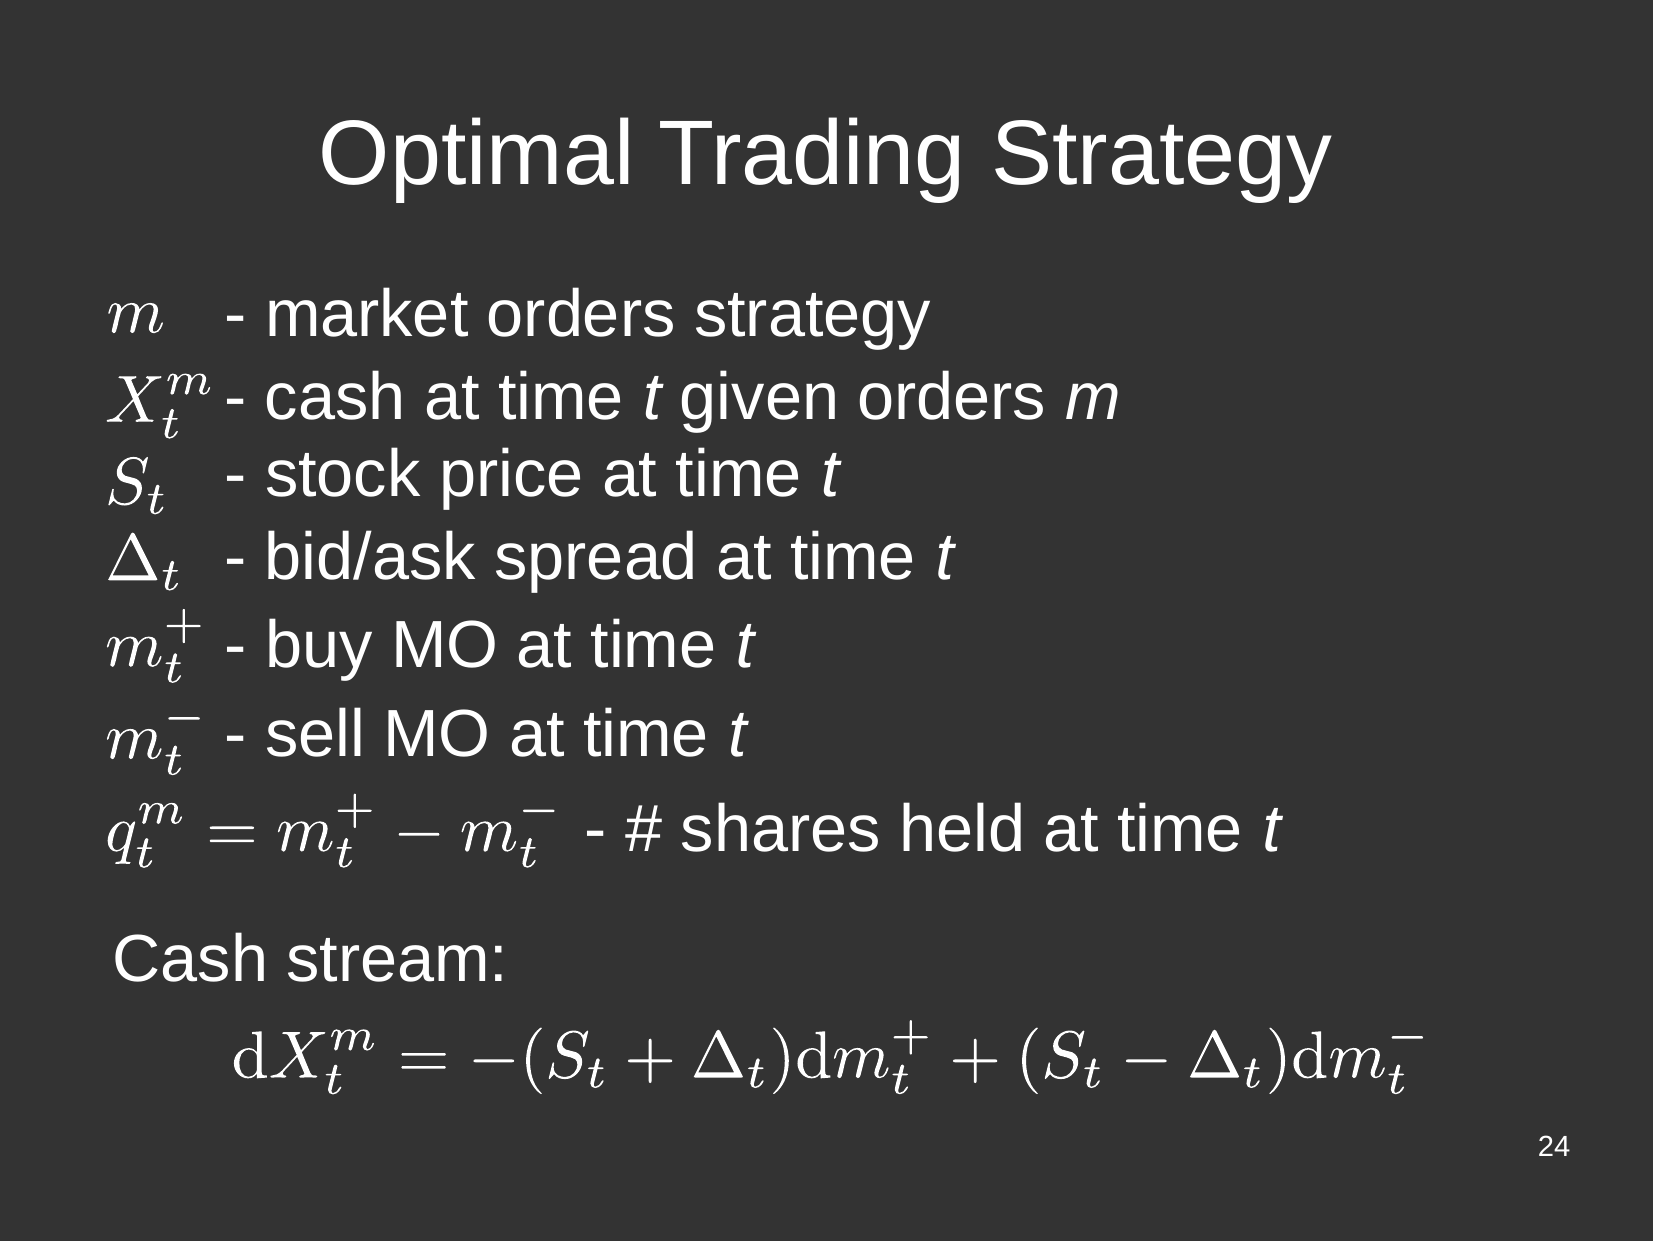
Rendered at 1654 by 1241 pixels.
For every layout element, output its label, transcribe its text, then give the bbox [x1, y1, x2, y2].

text_box [105, 701, 153, 775]
list - stock price at time t [153, 435, 1653, 518]
list - # shares held at time t [514, 790, 1653, 880]
list - bid/ask spread at time t [153, 518, 1653, 607]
list Cash stream: [41, 920, 1181, 1010]
text_box [105, 608, 153, 683]
text_box [105, 373, 213, 439]
text_box [105, 793, 560, 868]
text_box [105, 532, 153, 591]
title Optimal Trading Strategy [82, 49, 1571, 257]
list - buy MO at time t [153, 607, 1653, 695]
text_box [105, 456, 153, 515]
text_box [231, 1020, 1429, 1095]
list - market orders strategy [153, 276, 1653, 366]
text_box [106, 302, 153, 334]
list - cash at time t given orders m [153, 366, 1653, 435]
list - sell MO at time t [153, 695, 1653, 786]
